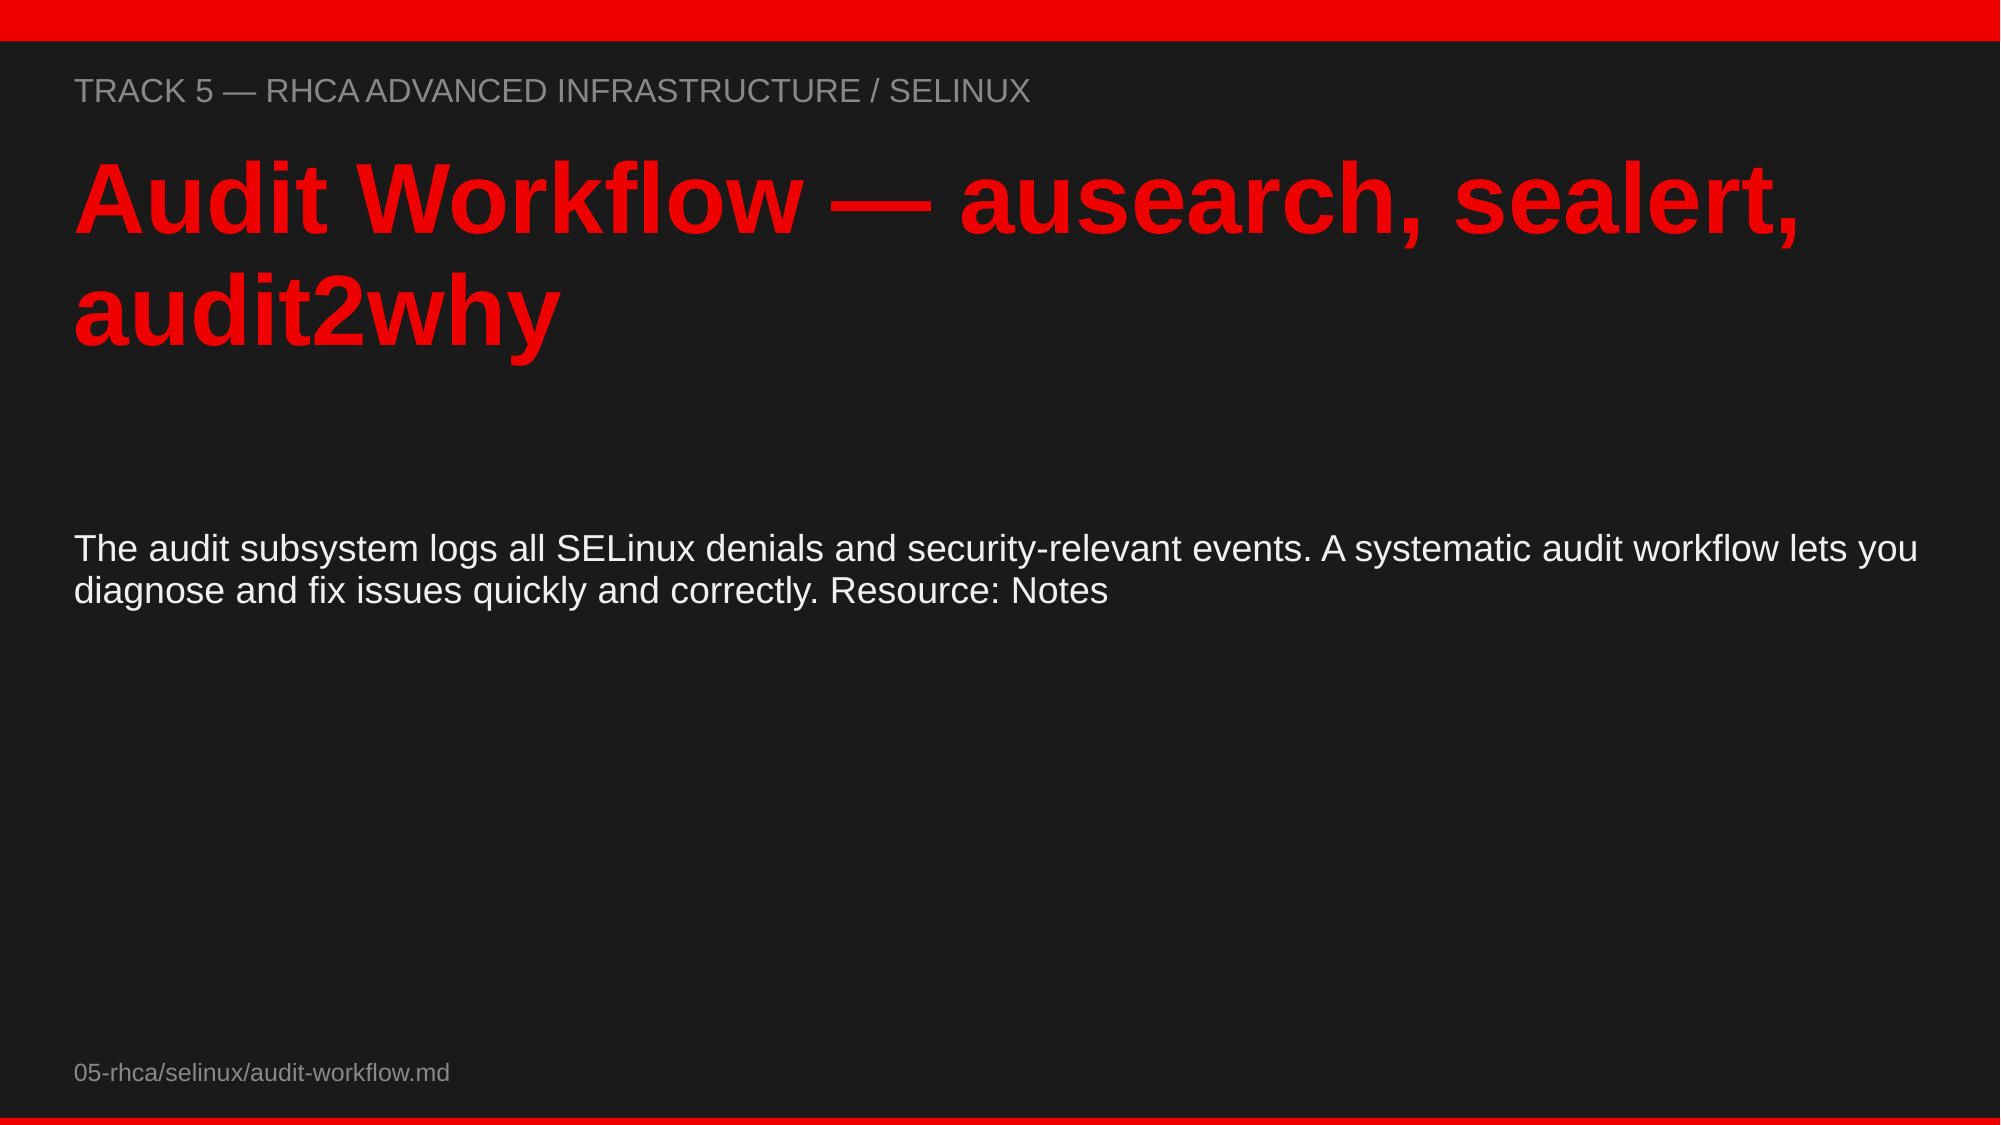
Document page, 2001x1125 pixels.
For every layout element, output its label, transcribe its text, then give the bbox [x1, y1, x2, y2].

text_box 05-rhca/selinux/audit-workflow.md [59, 1051, 1942, 1093]
text_box [0, 0, 2001, 42]
text_box TRACK 5 — RHCA ADVANCED INFRASTRUCTURE / SELINUX [59, 64, 1942, 119]
text_box [0, 1117, 2001, 1125]
text_box The audit subsystem logs all SELinux denials and security-relevant events. A systematic audit workflow lets you diagnose and fix issues quickly and correctly. Resource: Notes [59, 519, 1942, 727]
text_box Audit Workflow — ausearch, sealert, audit2why [59, 135, 1942, 461]
